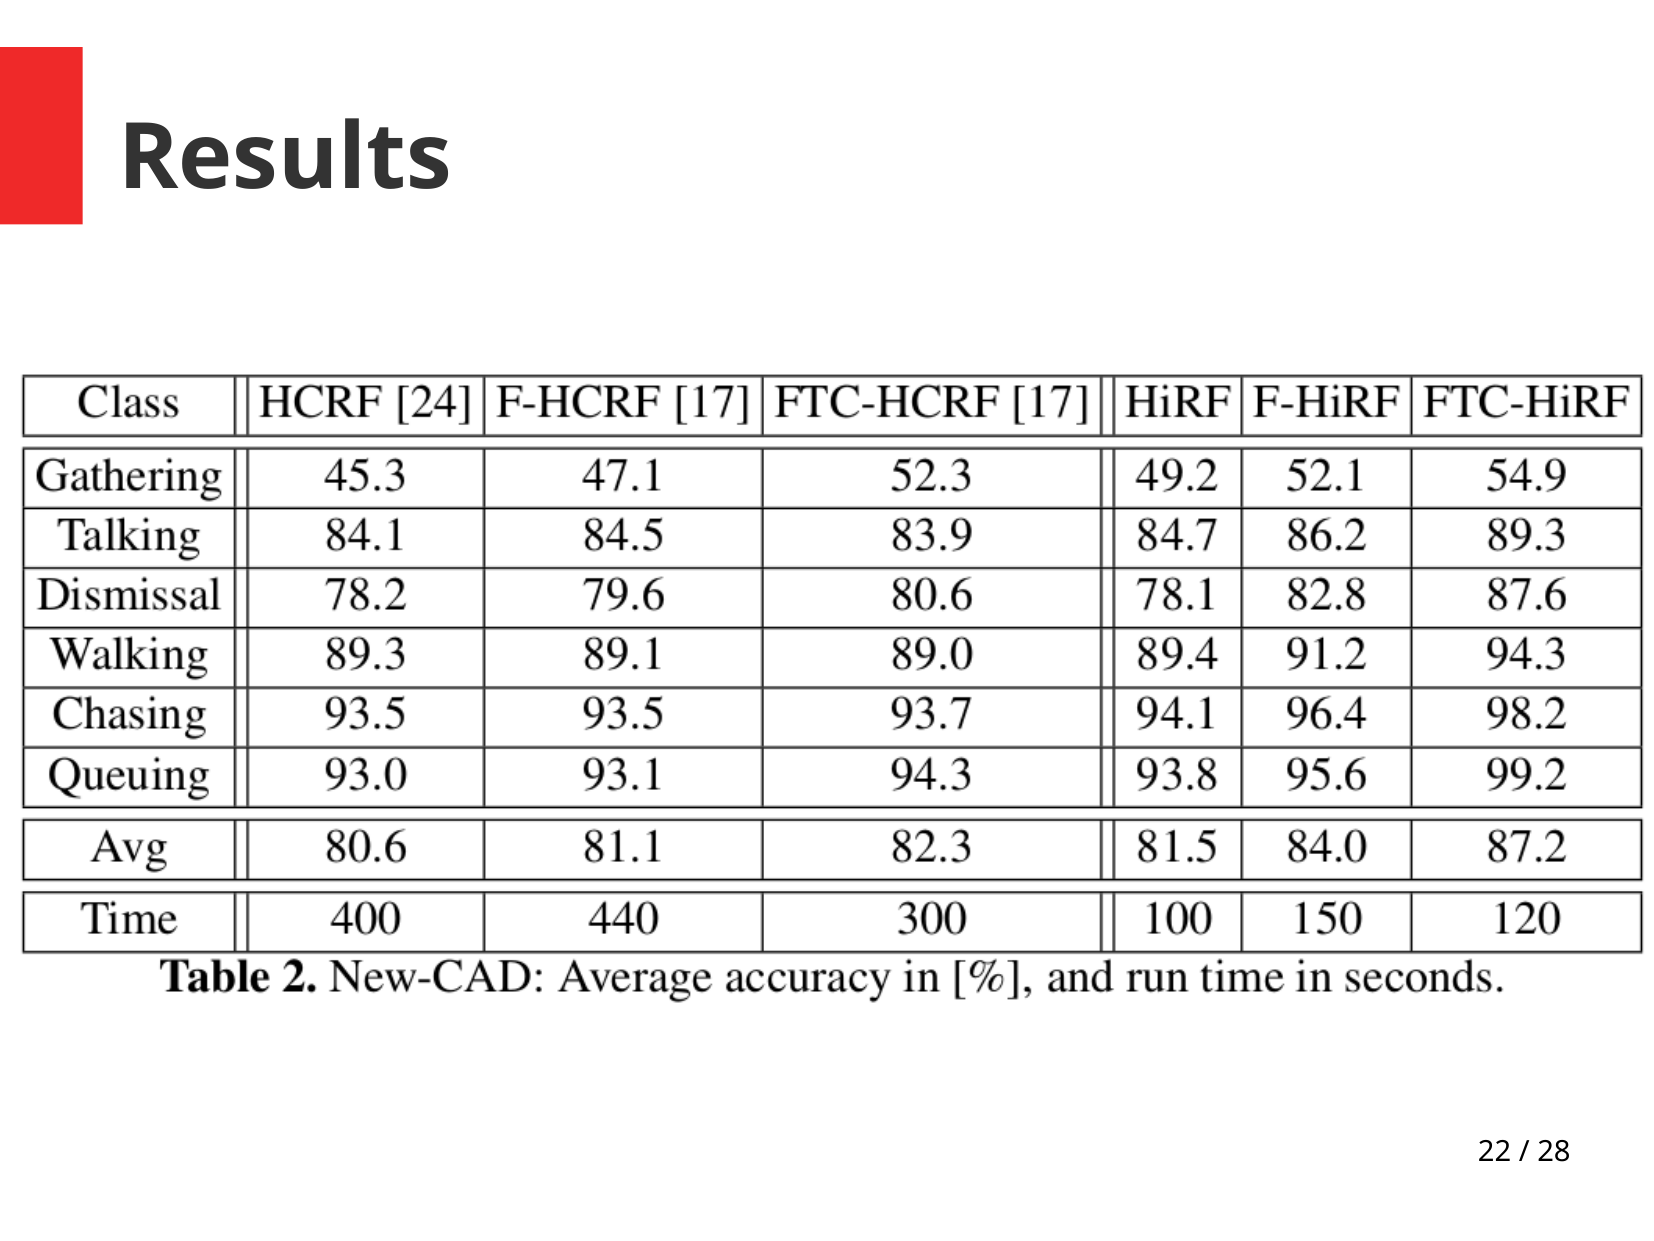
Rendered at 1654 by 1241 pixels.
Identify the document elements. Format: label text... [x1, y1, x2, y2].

title Results [118, 49, 1571, 257]
picture [12, 353, 1654, 1009]
